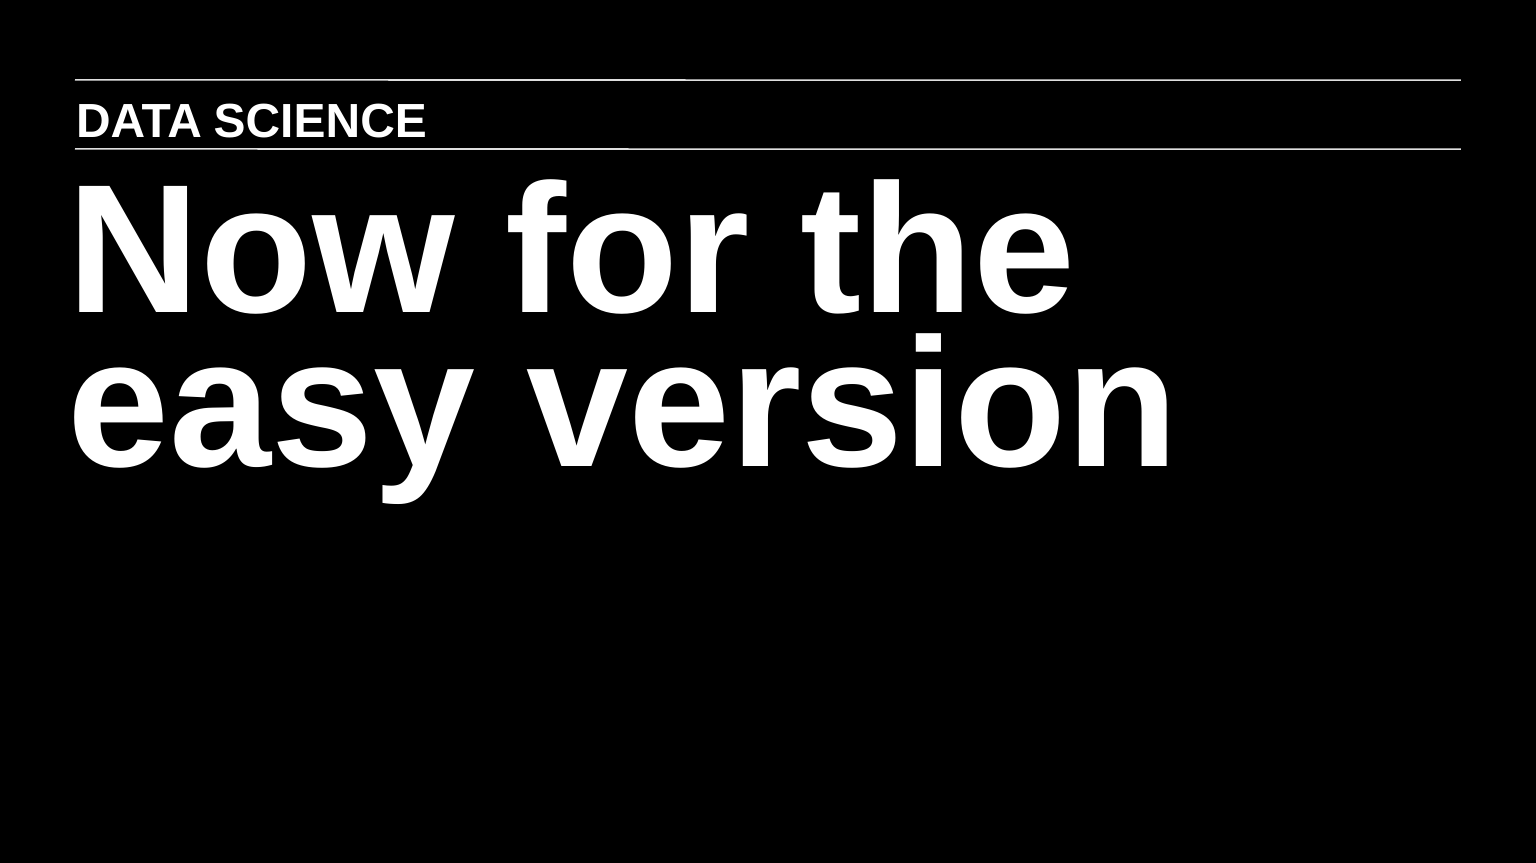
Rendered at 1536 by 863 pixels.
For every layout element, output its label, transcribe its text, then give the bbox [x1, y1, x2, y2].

list DATA SCIENCE [60, 81, 1111, 184]
title Now for the easy version [57, 183, 1440, 822]
